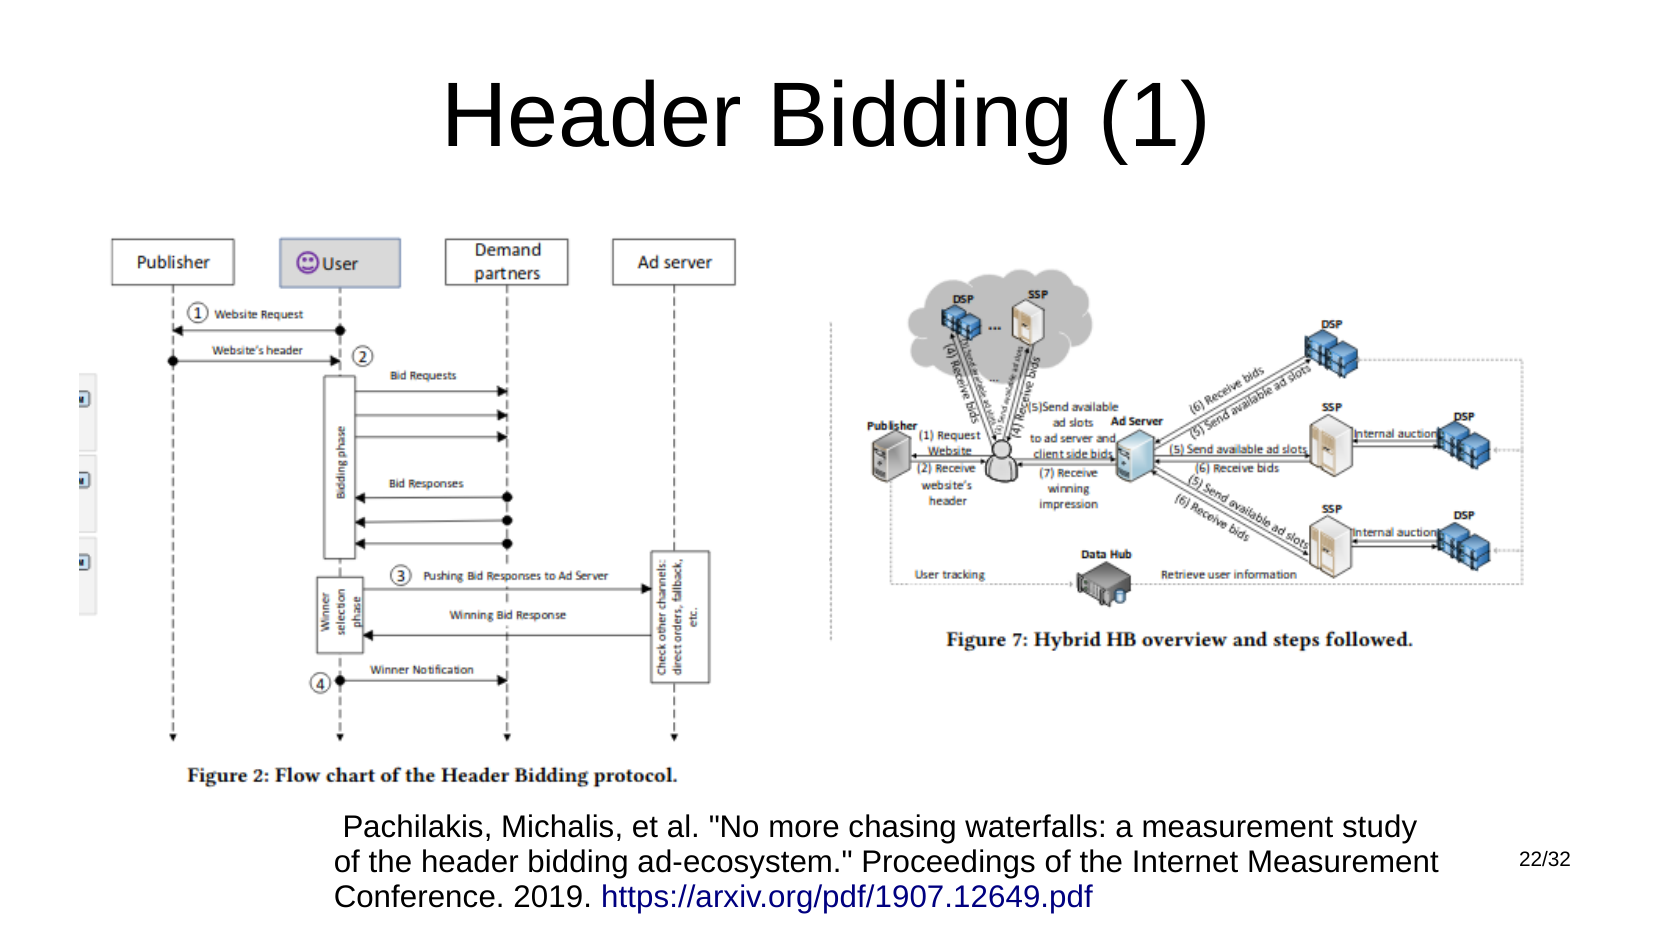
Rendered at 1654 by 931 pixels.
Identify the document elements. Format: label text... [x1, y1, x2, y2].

text_box Pachilakis, Michalis, et al. "No more chasing waterfalls: a measurement study of the header bidding ad-ecosystem." Proceedings of the Internet Measurement Conference. 2019. https://arxiv.org/pdf/1907.12649.pdf [318, 802, 1465, 922]
picture [829, 236, 1560, 676]
title Header Bidding (1) [82, 37, 1571, 193]
picture [79, 159, 780, 804]
